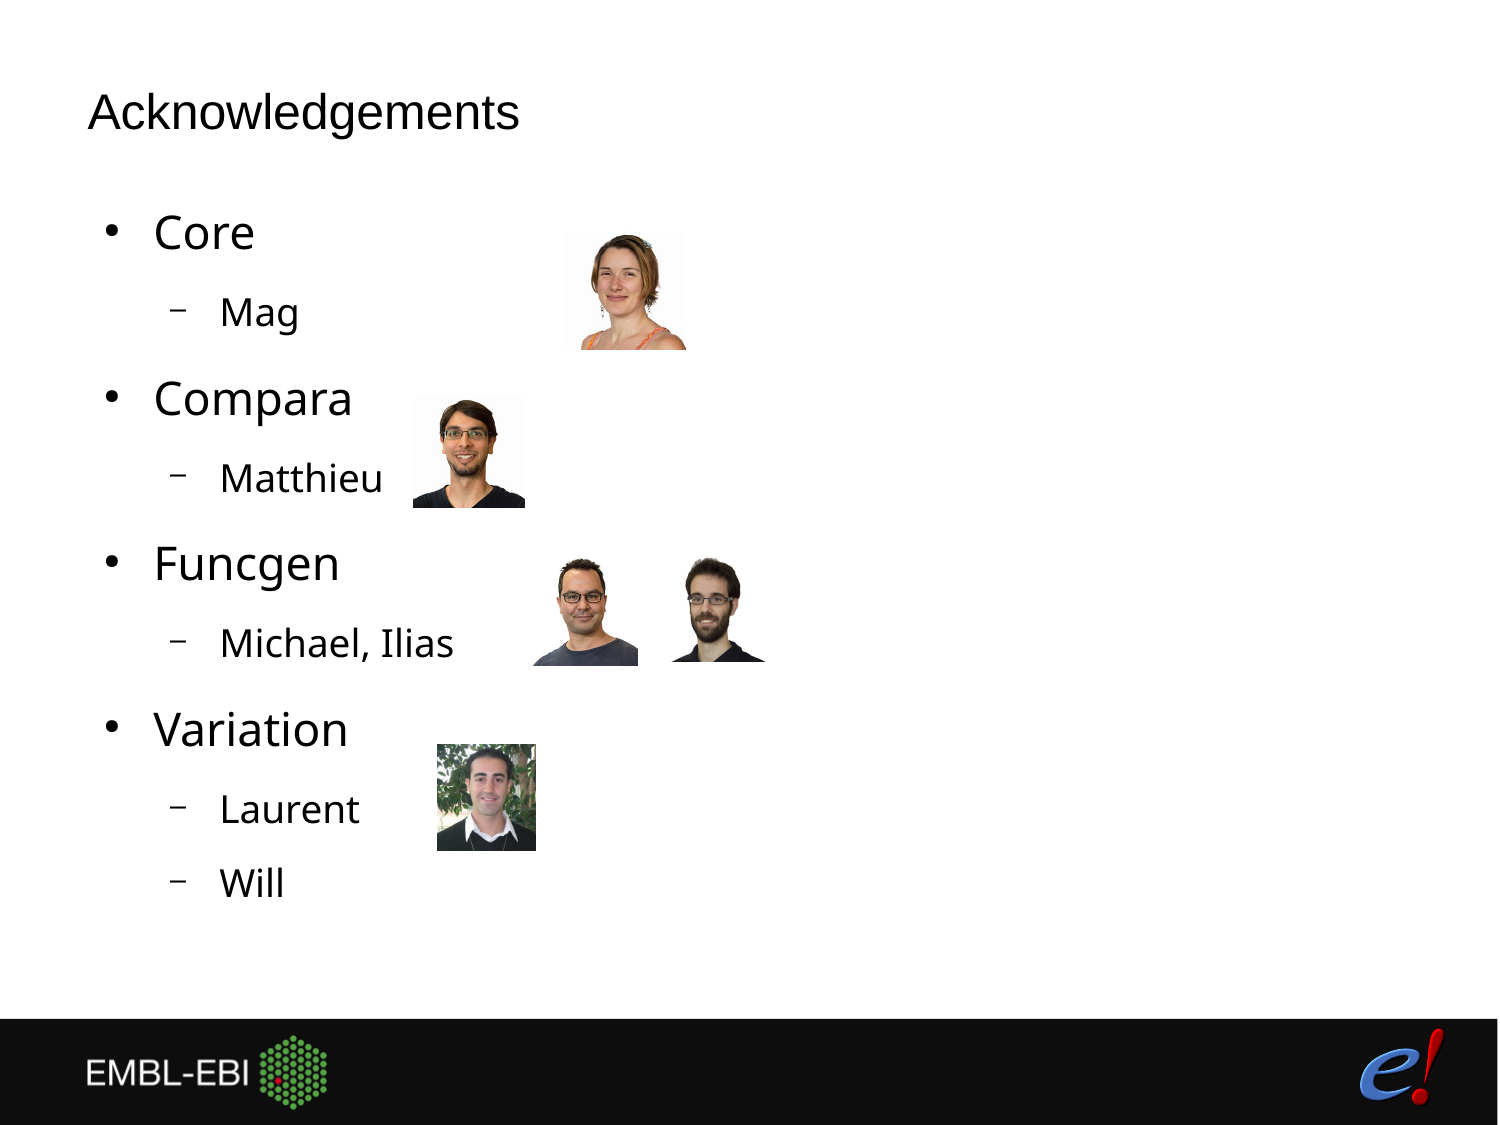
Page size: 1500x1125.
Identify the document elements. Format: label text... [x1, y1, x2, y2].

title Acknowledgements [87, 50, 1425, 175]
picture [1357, 1026, 1448, 1112]
picture [87, 1035, 327, 1110]
picture [413, 397, 525, 508]
picture [566, 231, 686, 350]
list Core Mag Compara Matthieu Funcgen Michael, Ilias Variation Laurent Will [87, 200, 1425, 914]
picture [661, 555, 768, 662]
picture [437, 744, 536, 851]
picture [527, 555, 638, 666]
